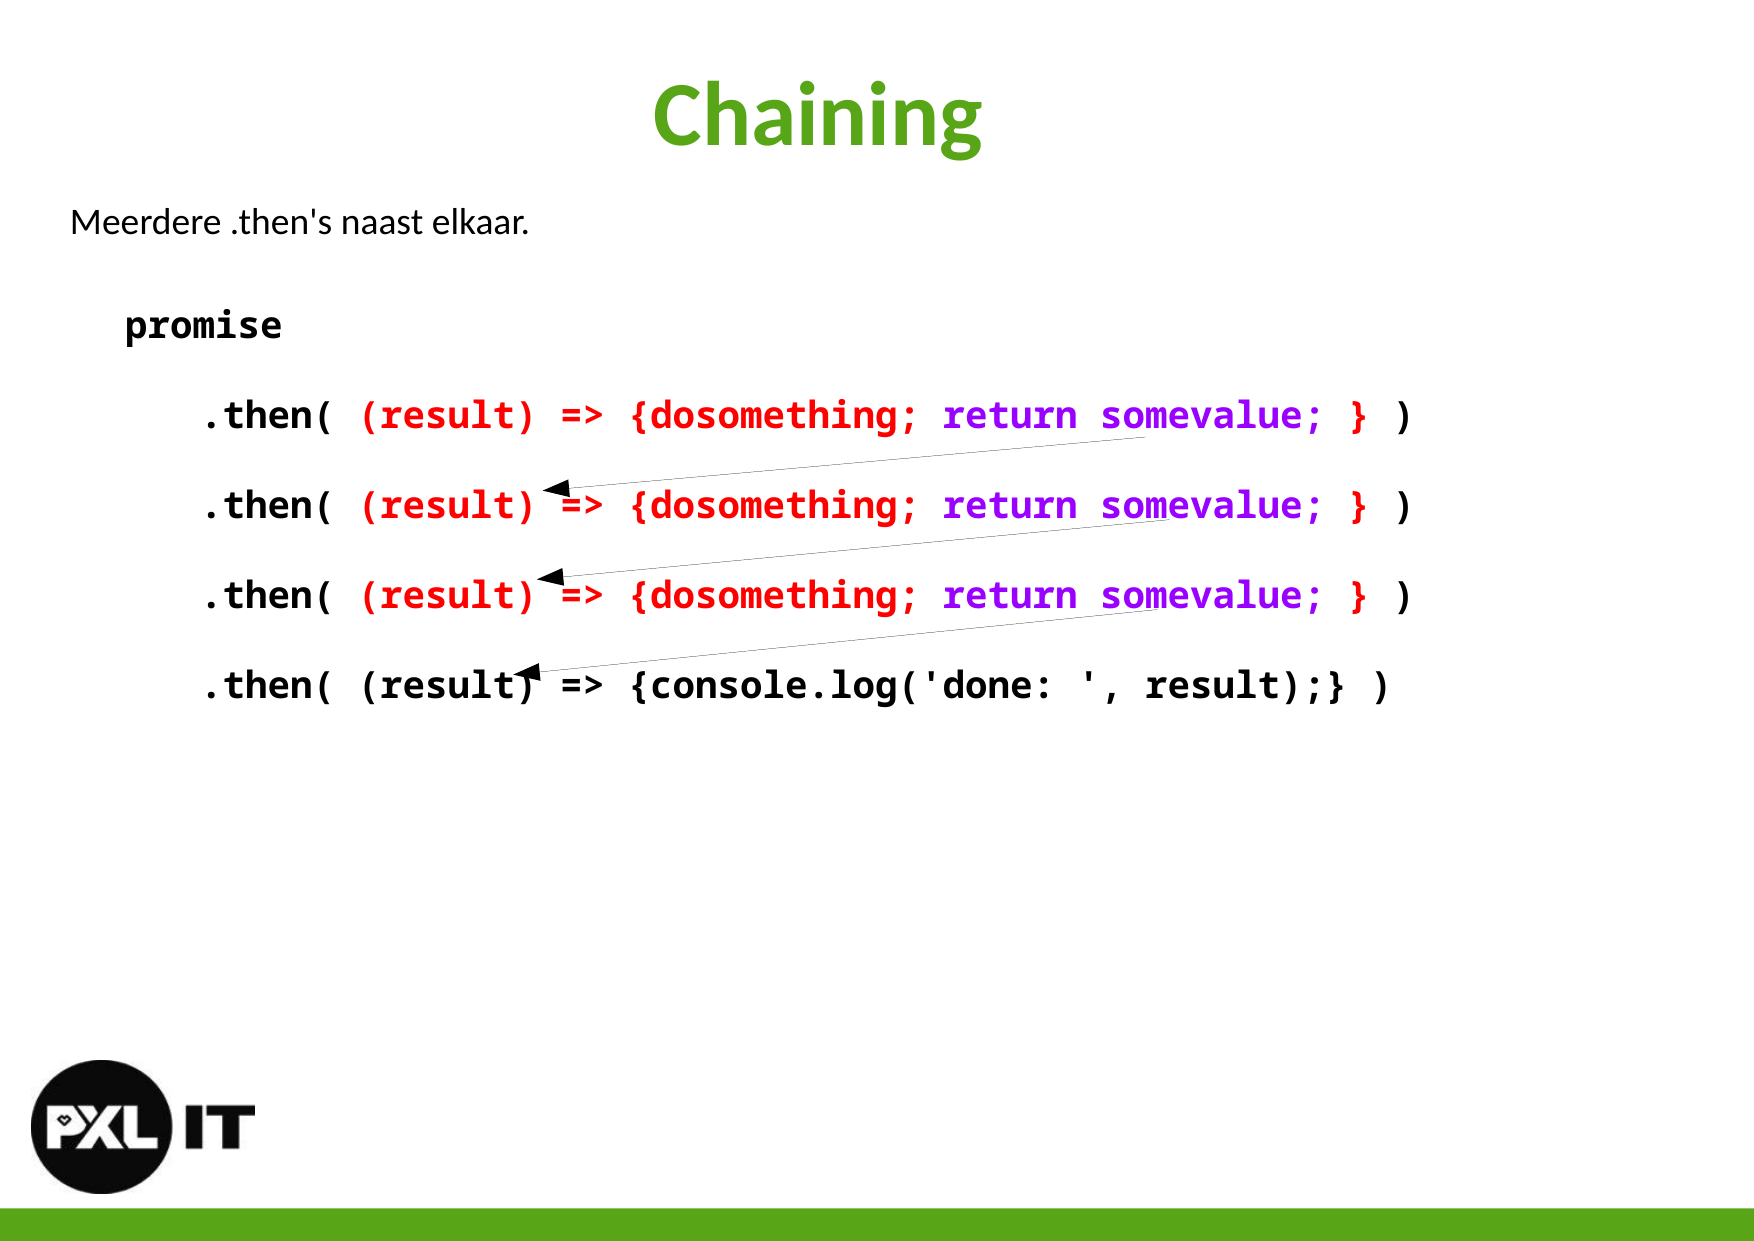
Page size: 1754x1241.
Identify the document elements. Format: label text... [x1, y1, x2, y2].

text_box Meerdere .then's naast elkaar. [55, 189, 1512, 306]
text_box Chaining [0, 40, 1687, 179]
picture [31, 1060, 255, 1194]
text_box promise .then( (result) => {dosomething; return somevalue; } ) .then( (result) => {dosomething; return somevalue; } ) .then( (result) => {dosomething; return somevalue; } ) .then( (result) => {console.log('done: ', result);} ) [110, 293, 1747, 592]
